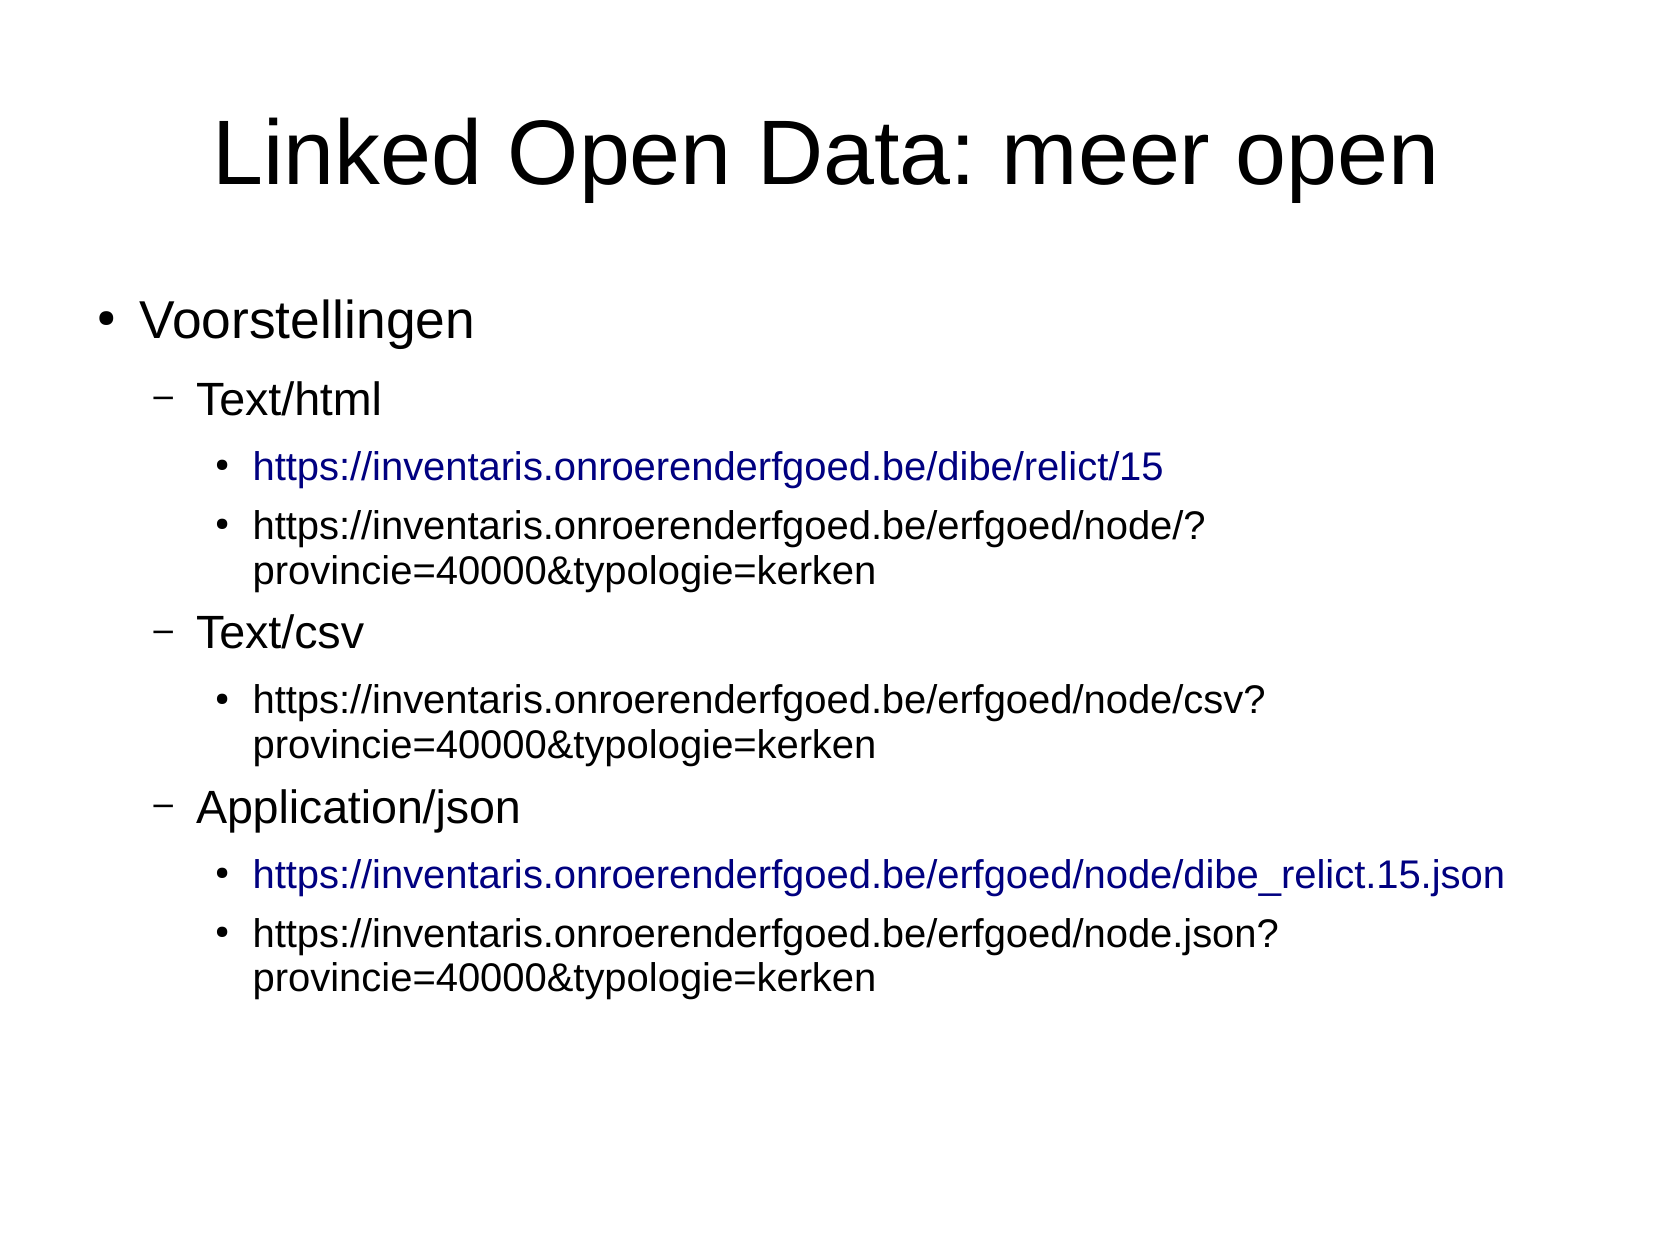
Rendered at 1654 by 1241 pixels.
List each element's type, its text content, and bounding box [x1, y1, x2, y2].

title Linked Open Data: meer open [82, 49, 1571, 257]
list Voorstellingen Text/html https://inventaris.onroerenderfgoed.be/dibe/relict/15 https://inventaris.onroerenderfgoed.be/erfgoed/node/?provincie=40000&typologie=kerken Text/csv https://inventaris.onroerenderfgoed.be/erfgoed/node/csv?provincie=40000&typologie=kerken Application/json https://inventaris.onroerenderfgoed.be/erfgoed/node/dibe_relict.15.json https://inventaris.onroerenderfgoed.be/erfgoed/node.json?provincie=40000&typologie=kerken [82, 290, 1571, 1010]
